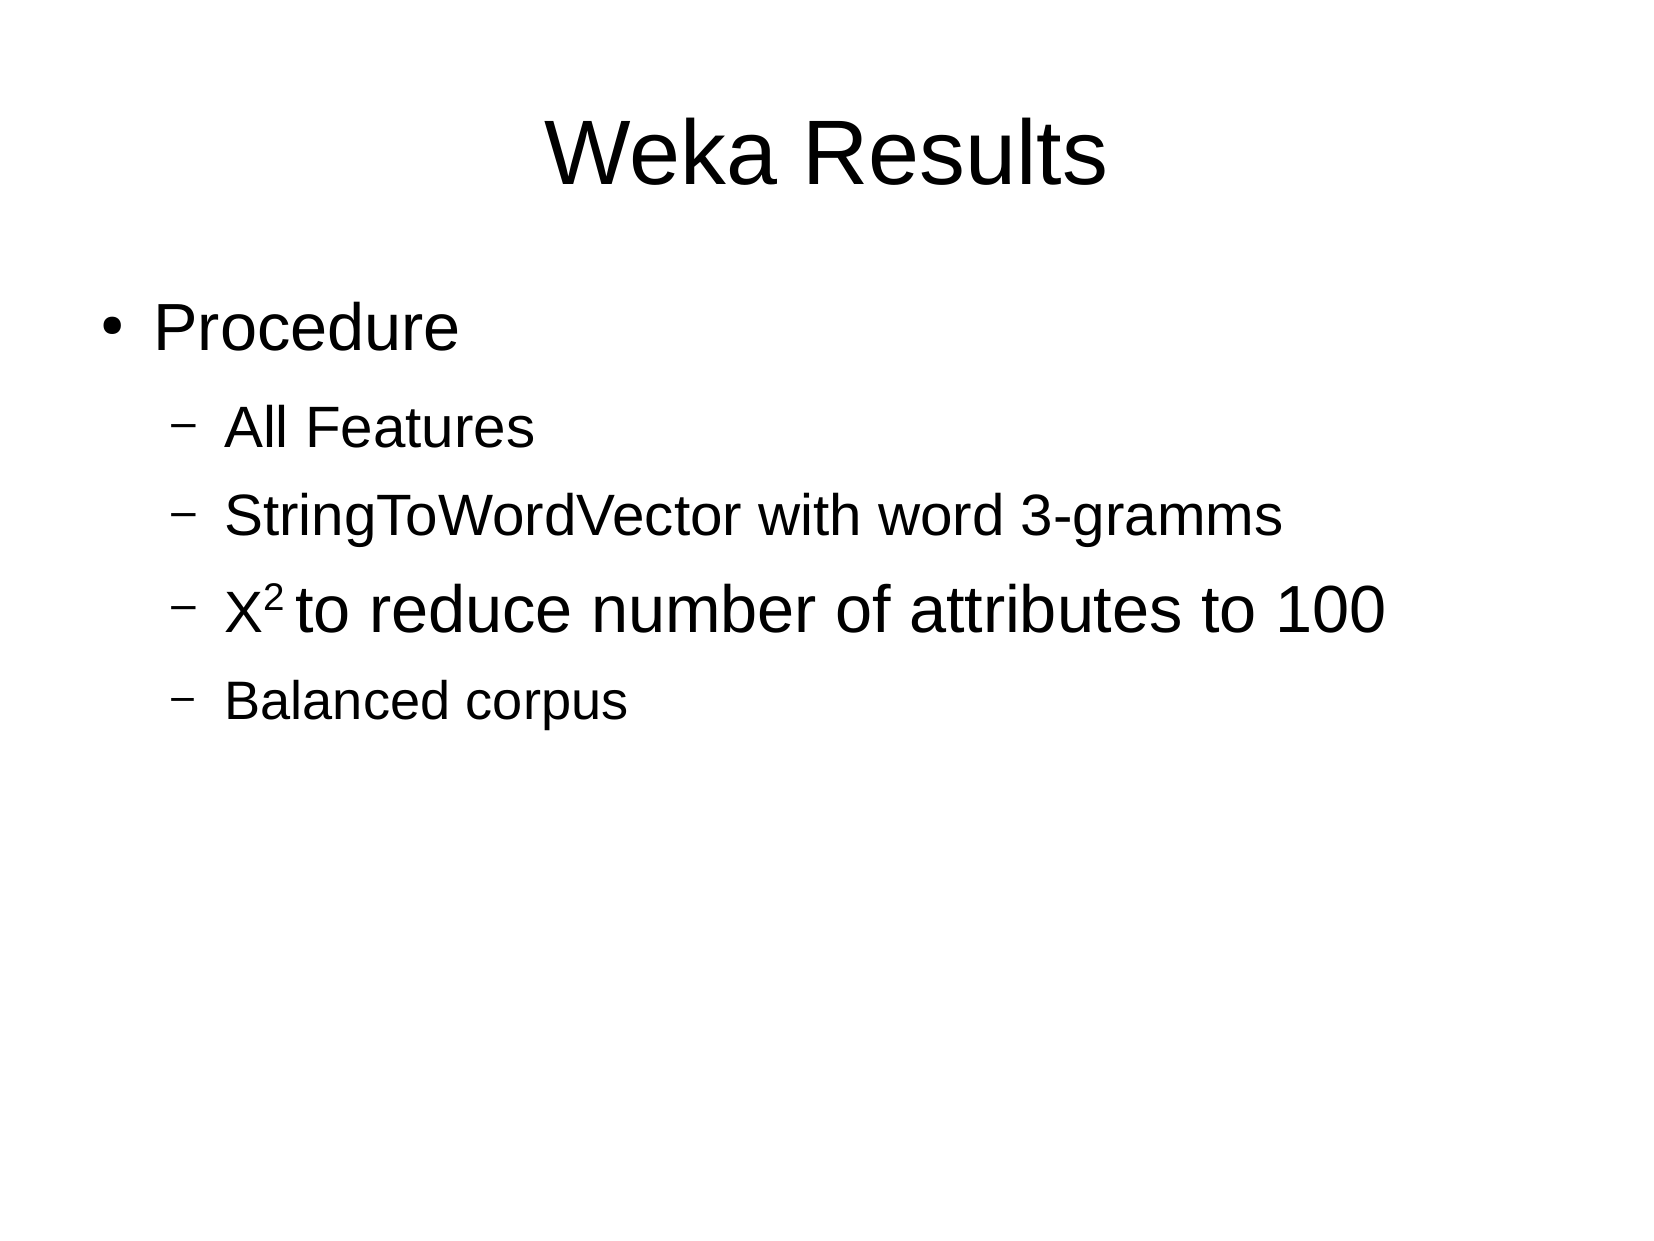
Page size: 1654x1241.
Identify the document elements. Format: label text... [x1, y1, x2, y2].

title Weka Results [82, 49, 1571, 257]
list Procedure All Features StringToWordVector with word 3-gramms Х2 to reduce number of attributes to 100 Balanced corpus [82, 290, 1571, 1010]
